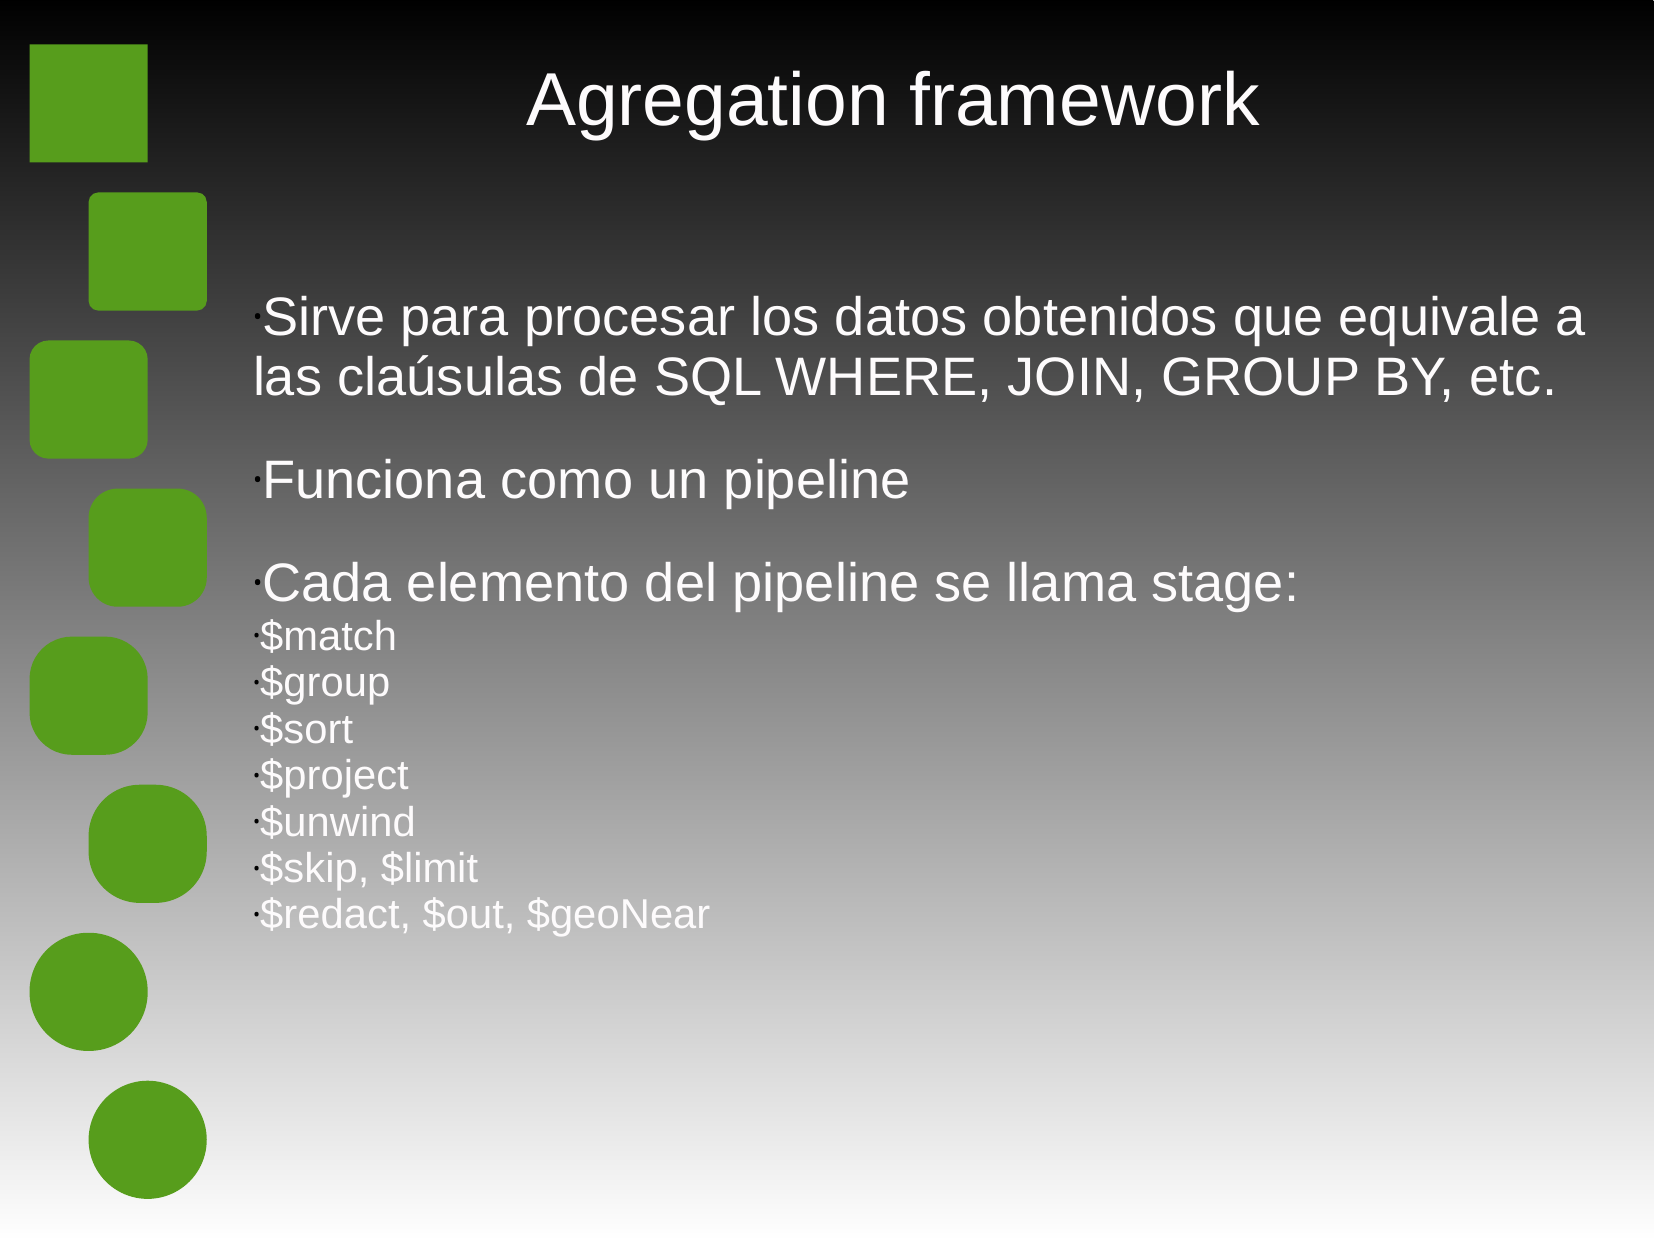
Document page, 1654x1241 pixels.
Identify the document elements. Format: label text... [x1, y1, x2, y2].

text_box Sirve para procesar los datos obtenidos que equivale a las claúsulas de SQL WHERE, JOIN, GROUP BY, etc. Funciona como un pipeline Cada elemento del pipeline se llama stage: $match $group $sort $project $unwind $skip, $limit $redact, $out, $geoNear [238, 278, 1632, 1219]
title Agregation framework [214, 49, 1571, 236]
